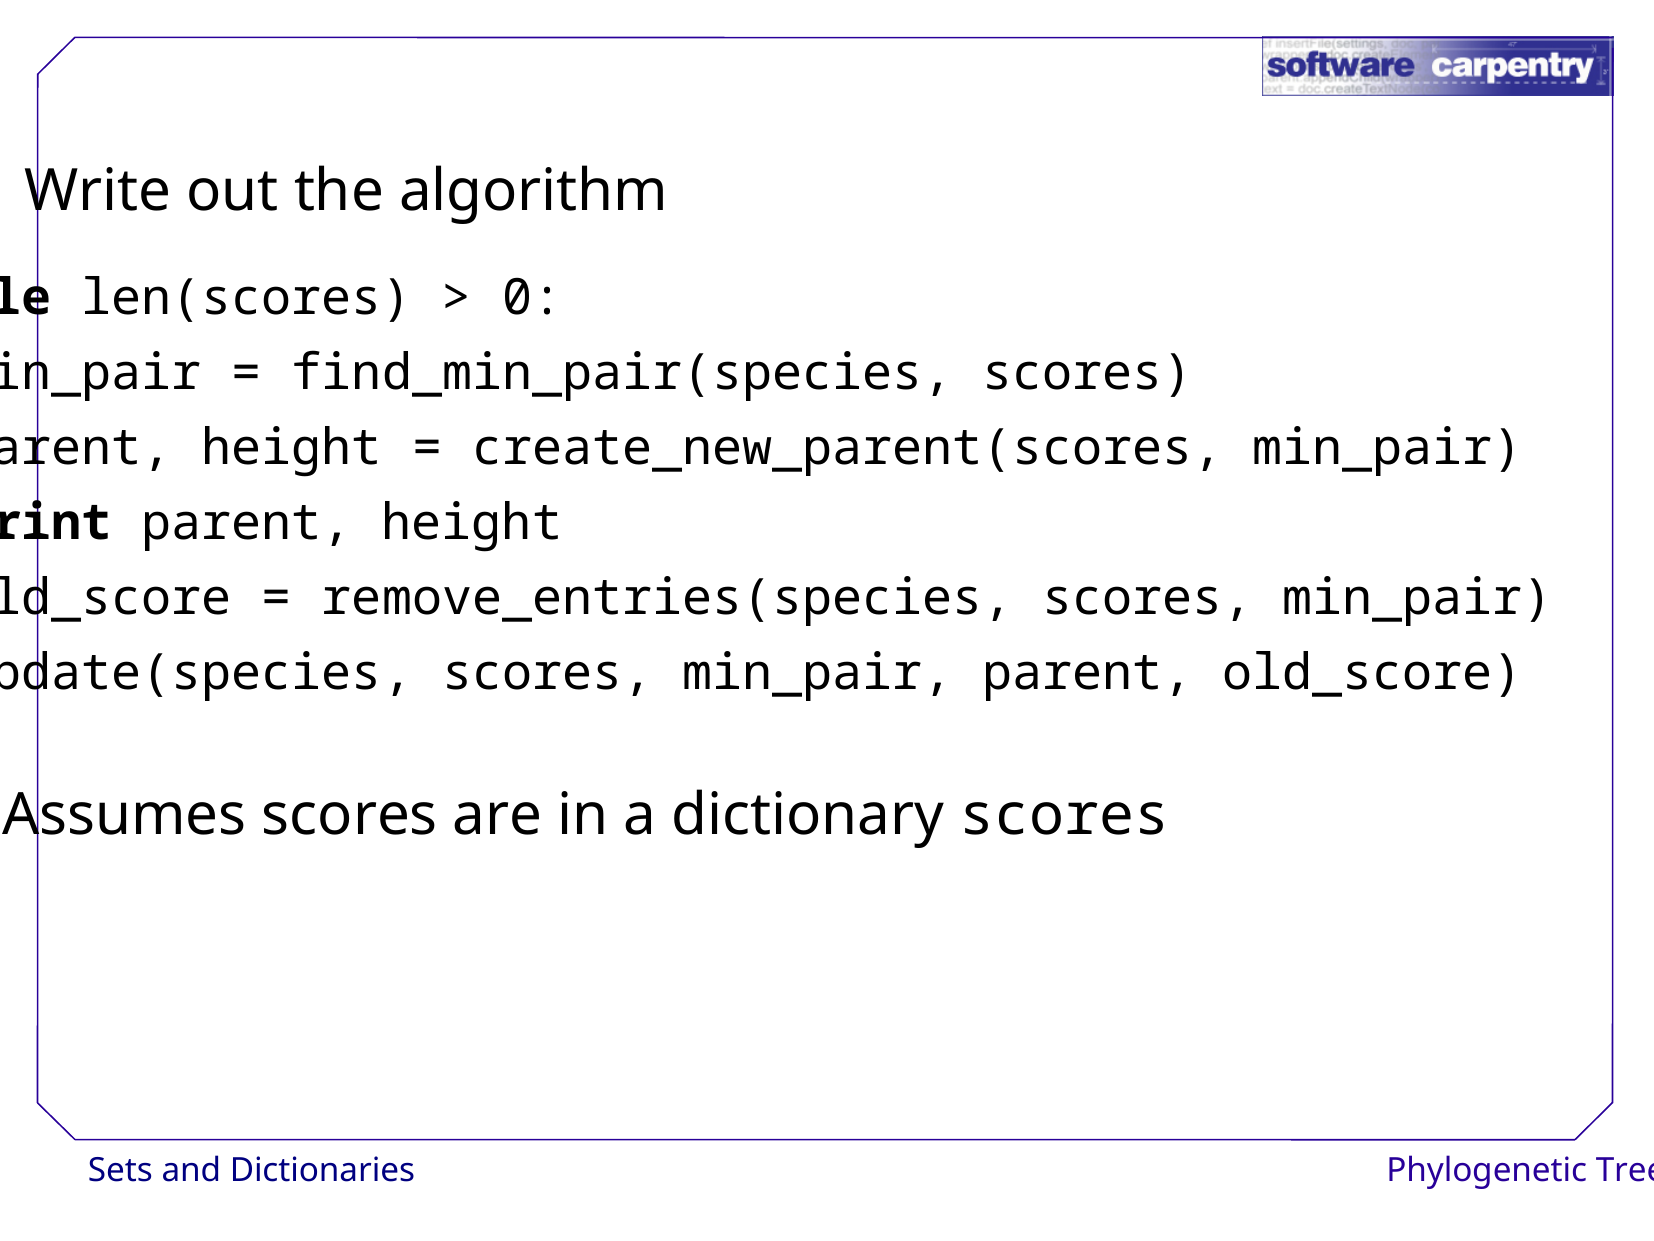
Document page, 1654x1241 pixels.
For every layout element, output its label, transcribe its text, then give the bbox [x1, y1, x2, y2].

picture [1262, 36, 1614, 96]
text_box Assumes scores are in a dictionary scores [0, 733, 1335, 854]
text_box while len(scores) > 0: min_pair = find_min_pair(species, scores) parent, height = create_new_parent(scores, min_pair) print parent, height old_score = remove_entries(species, scores, min_pair) update(species, scores, min_pair, parent, old_score) [0, 241, 1654, 708]
text_box Write out the algorithm [9, 109, 834, 231]
